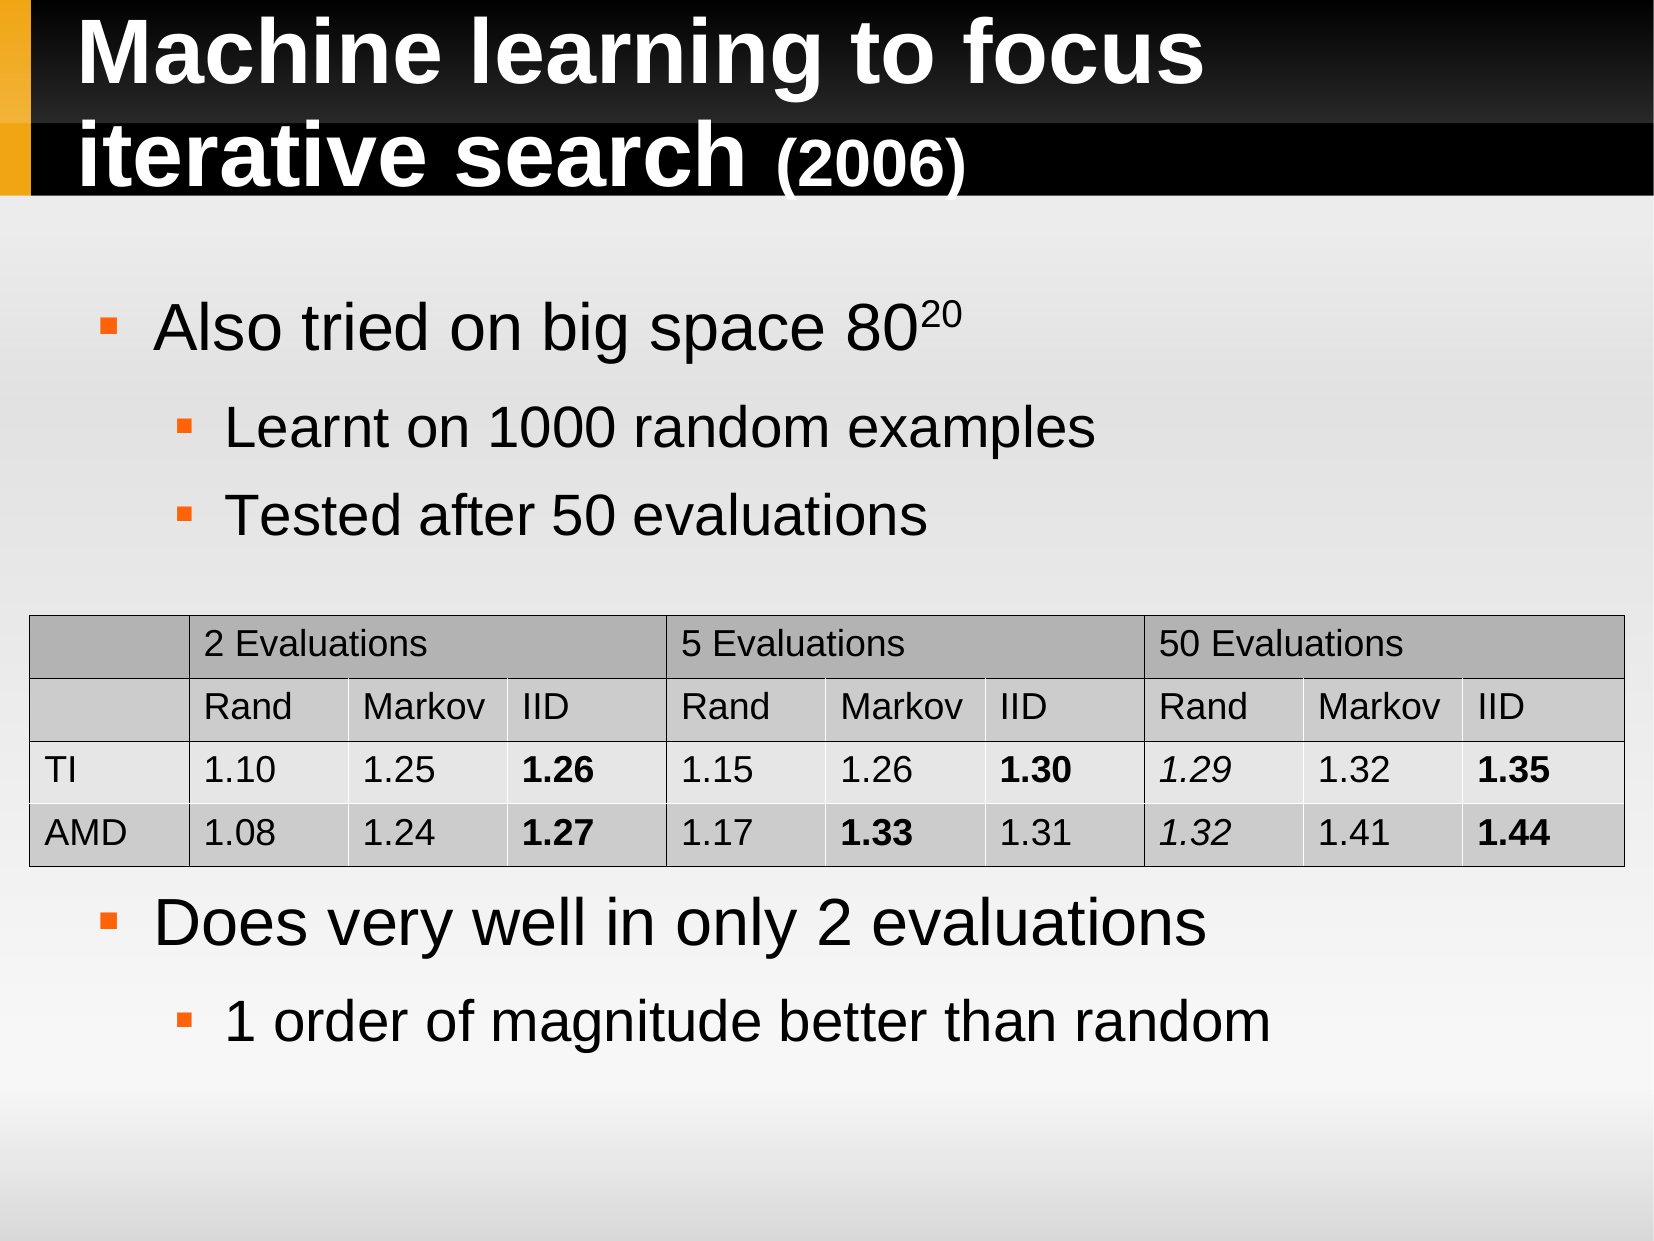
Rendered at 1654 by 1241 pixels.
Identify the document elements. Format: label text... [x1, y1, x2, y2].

table_cell 1.35 [1463, 742, 1624, 803]
table_cell Rand [190, 679, 348, 741]
table_cell 1.27 [508, 804, 666, 866]
table_cell 1.31 [986, 804, 1144, 866]
table_cell Markov [826, 679, 985, 741]
table_header 2 Evaluations [190, 616, 666, 678]
table_cell 1.41 [1304, 804, 1462, 866]
table_cell [30, 679, 189, 741]
table_cell 1.15 [667, 742, 825, 803]
table_cell Rand [1145, 679, 1303, 741]
table_cell 1.08 [190, 804, 348, 866]
table_header 5 Evaluations [667, 616, 1144, 678]
table_cell 1.24 [349, 804, 507, 866]
table_cell 1.26 [826, 742, 985, 803]
table_cell IID [1463, 679, 1624, 741]
table_cell Markov [1304, 679, 1462, 741]
list Also tried on big space 8020 Learnt on 1000 random examples Tested after 50 evaluations Does very well in only 2 evaluations 1 order of magnitude better than random [82, 290, 1571, 615]
table_cell 1.44 [1463, 804, 1624, 866]
table_header [30, 616, 189, 678]
table_cell 1.30 [986, 742, 1144, 803]
table_cell Markov [349, 679, 507, 741]
table_cell 1.10 [190, 742, 348, 803]
table_cell 1.32 [1145, 804, 1303, 866]
list Also tried on big space 8020 Learnt on 1000 random examples Tested after 50 evaluations Does very well in only 2 evaluations 1 order of magnitude better than random [82, 867, 1571, 1182]
table_cell Rand [667, 679, 825, 741]
table_cell IID [986, 679, 1144, 741]
table_cell 1.26 [508, 742, 666, 803]
table_cell IID [508, 679, 666, 741]
table_cell TI [30, 742, 189, 803]
table_cell 1.32 [1304, 742, 1462, 803]
table_cell AMD [30, 804, 189, 866]
title Machine learning to focus iterative search (2006) [76, 0, 1565, 222]
picture [0, 0, 1654, 1241]
table_cell 1.33 [826, 804, 985, 866]
table_header 50 Evaluations [1145, 616, 1624, 678]
table_cell 1.25 [349, 742, 507, 803]
table_cell 1.17 [667, 804, 825, 866]
table_cell 1.29 [1145, 742, 1303, 803]
